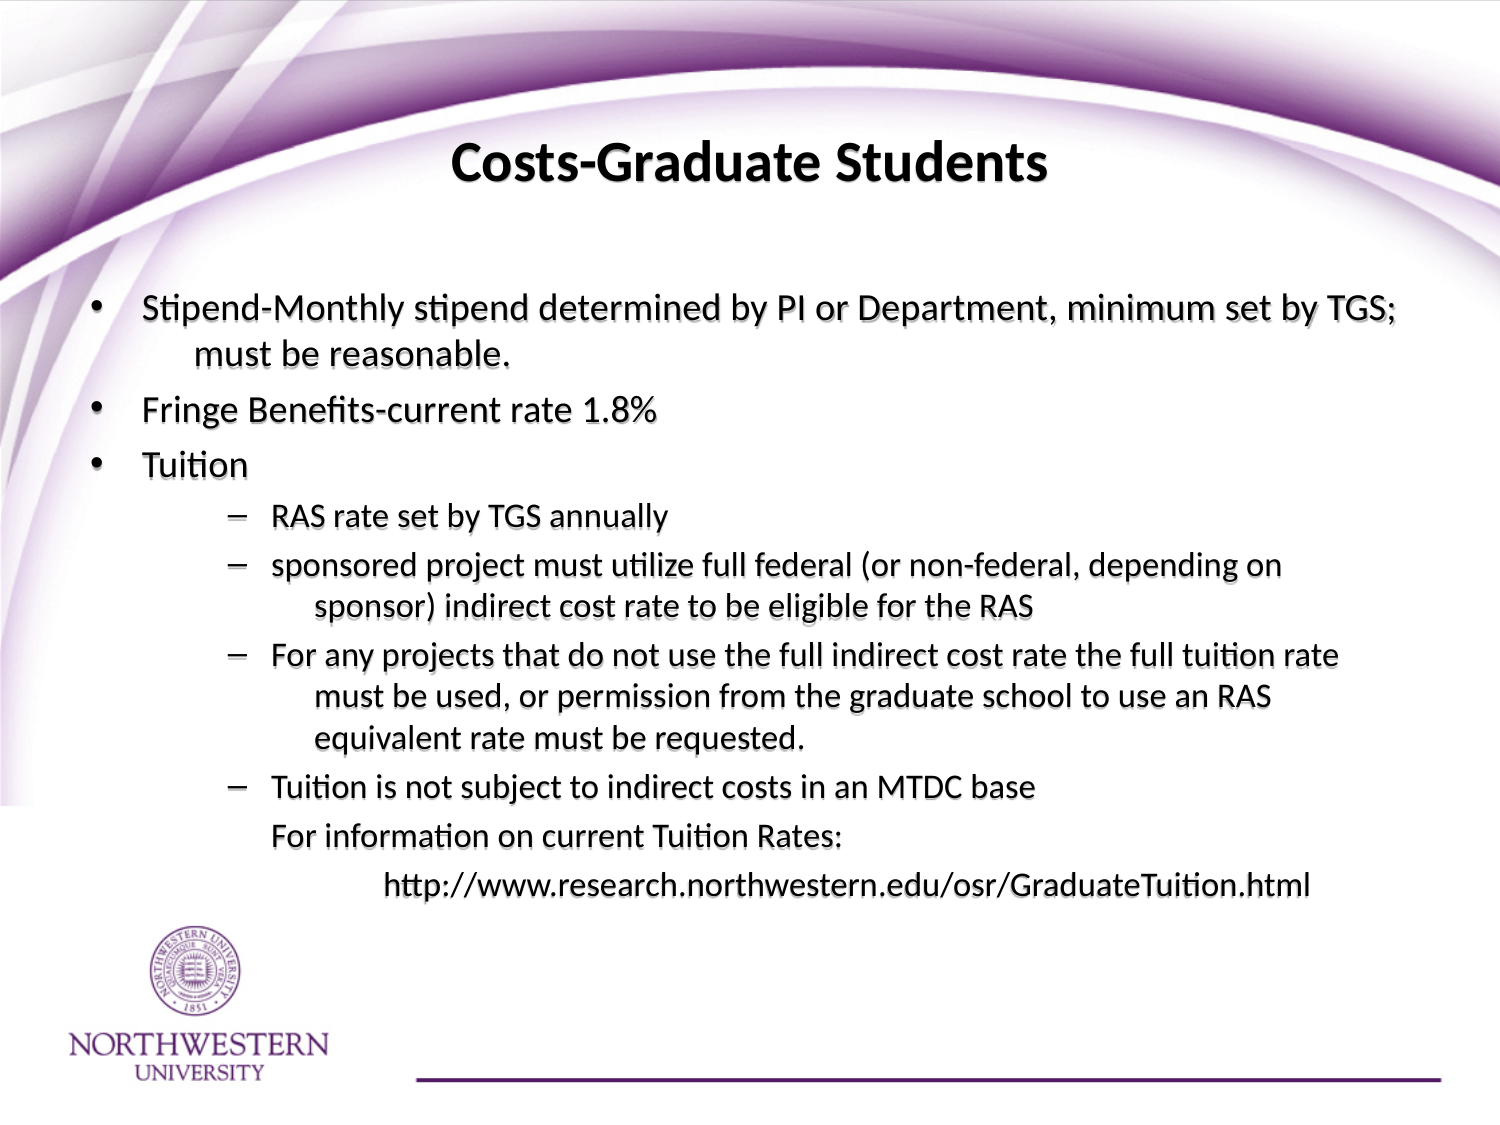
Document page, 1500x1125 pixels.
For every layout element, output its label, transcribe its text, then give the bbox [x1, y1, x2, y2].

list Stipend-Monthly stipend determined by PI or Department, minimum set by TGS; must be reasonable. Fringe Benefits-current rate 1.8% Tuition RAS rate set by TGS annually sponsored project must utilize full federal (or non-federal, depending on sponsor) indirect cost rate to be eligible for the RAS For any projects that do not use the full indirect cost rate the full tuition rate must be used, or permission from the graduate school to use an RAS equivalent rate must be requested. Tuition is not subject to indirect costs in an MTDC base For information on current Tuition Rates: http://www.research.northwestern.edu/osr/GraduateTuition.html [75, 274, 1426, 912]
title Costs-Graduate Students [75, 101, 1426, 215]
